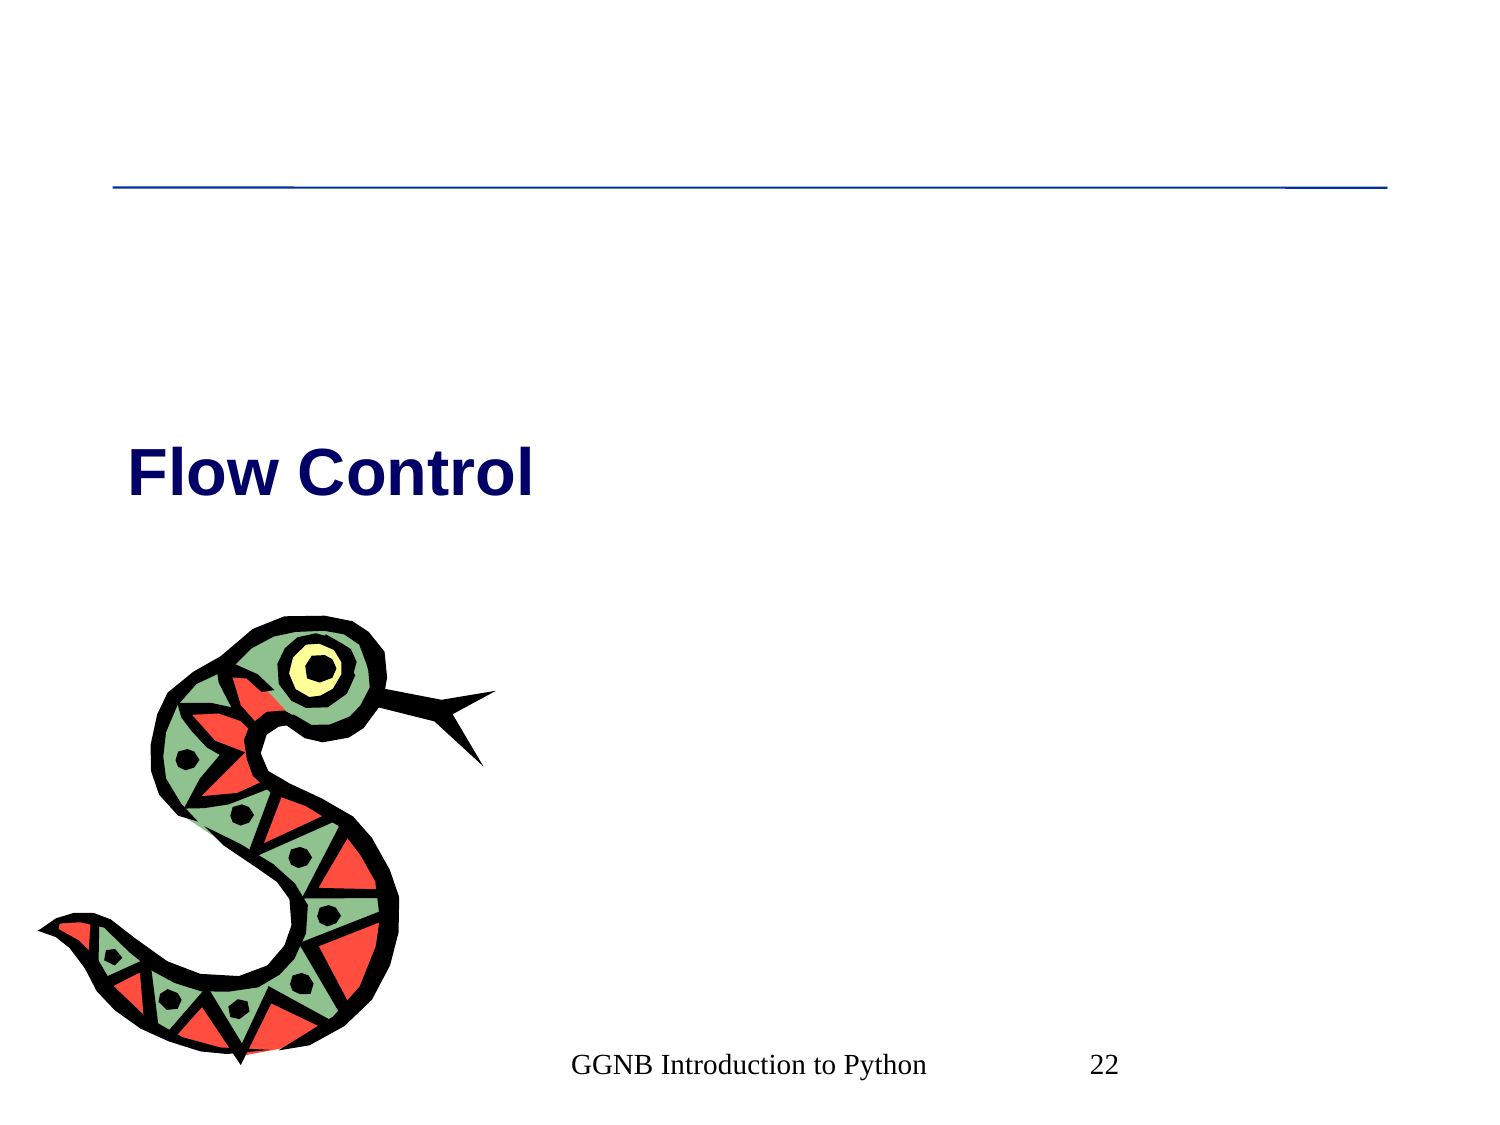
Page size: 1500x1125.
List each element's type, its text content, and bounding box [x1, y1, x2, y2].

picture [37, 614, 501, 1070]
title Flow Control [112, 374, 1388, 563]
